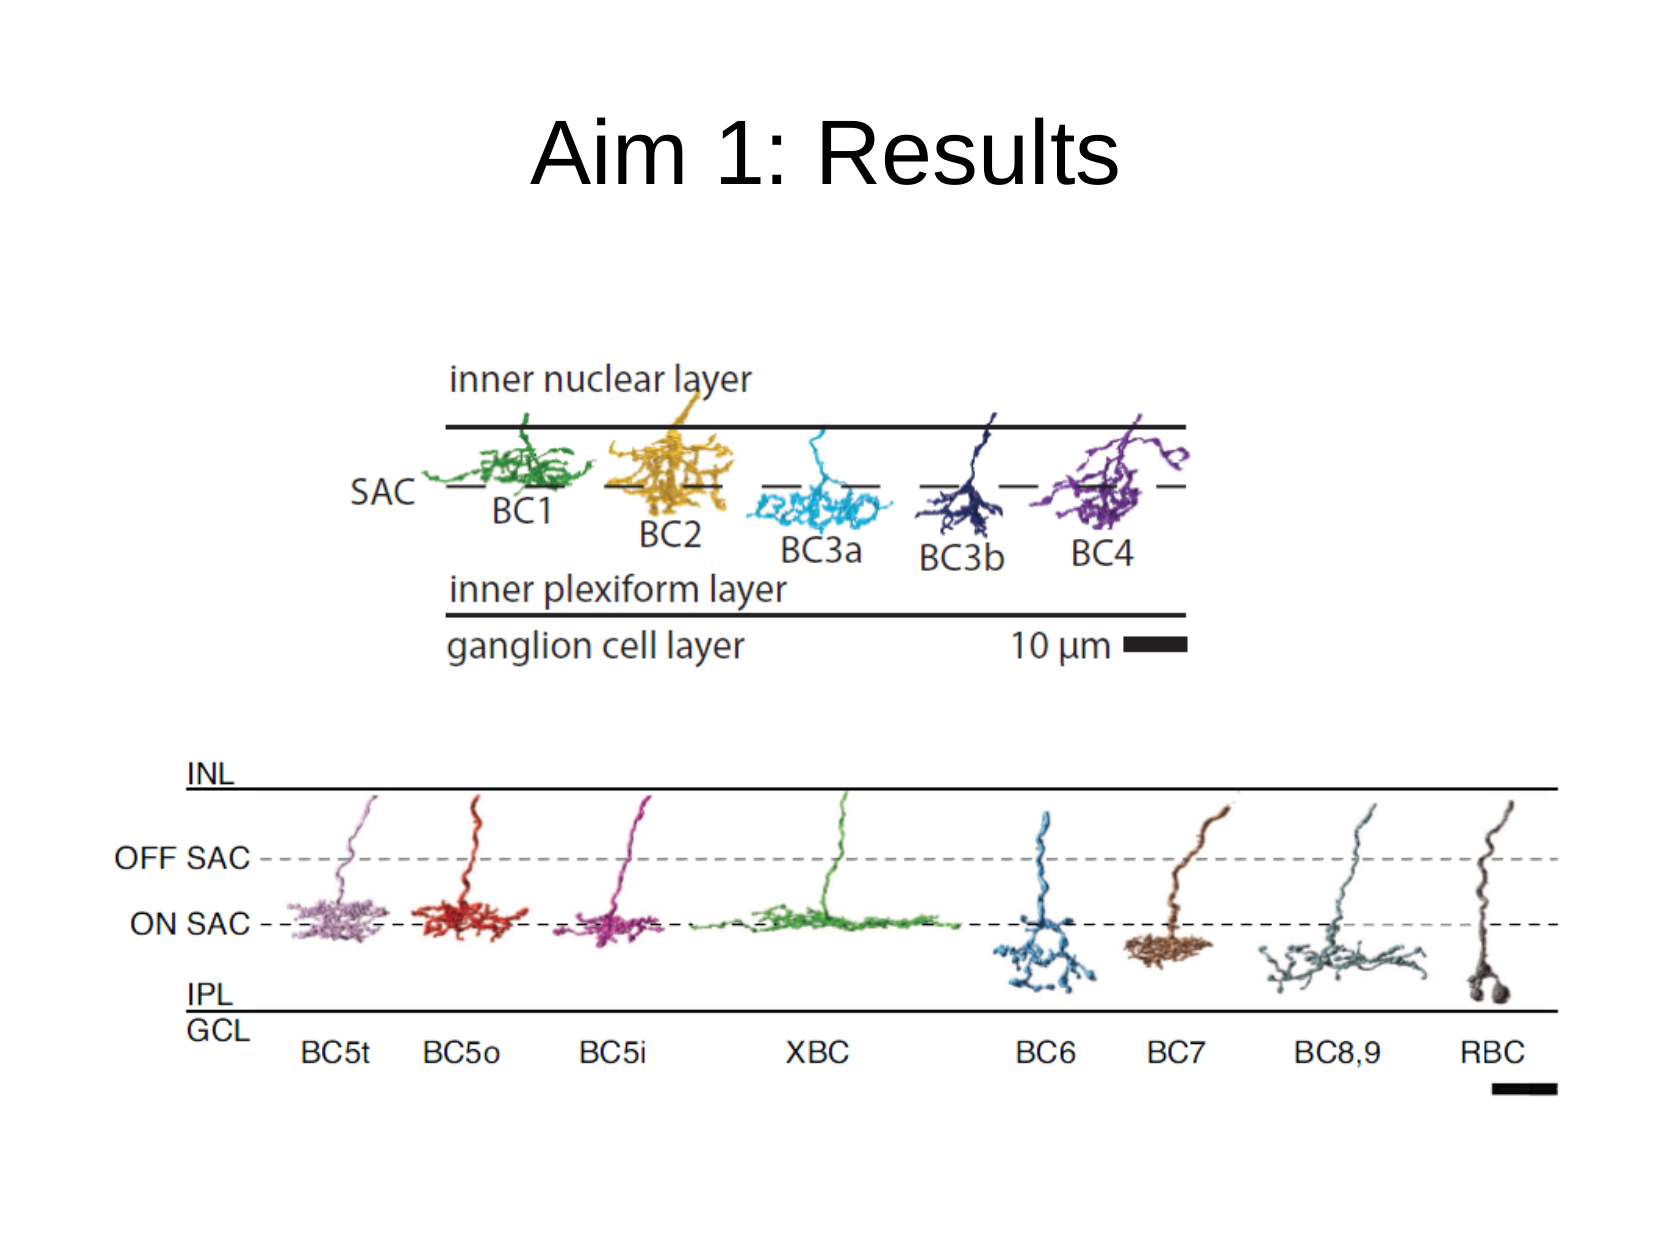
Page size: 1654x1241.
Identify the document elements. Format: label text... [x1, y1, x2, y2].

picture [338, 353, 1216, 691]
picture [91, 747, 1577, 1105]
title Aim 1: Results [82, 49, 1571, 257]
